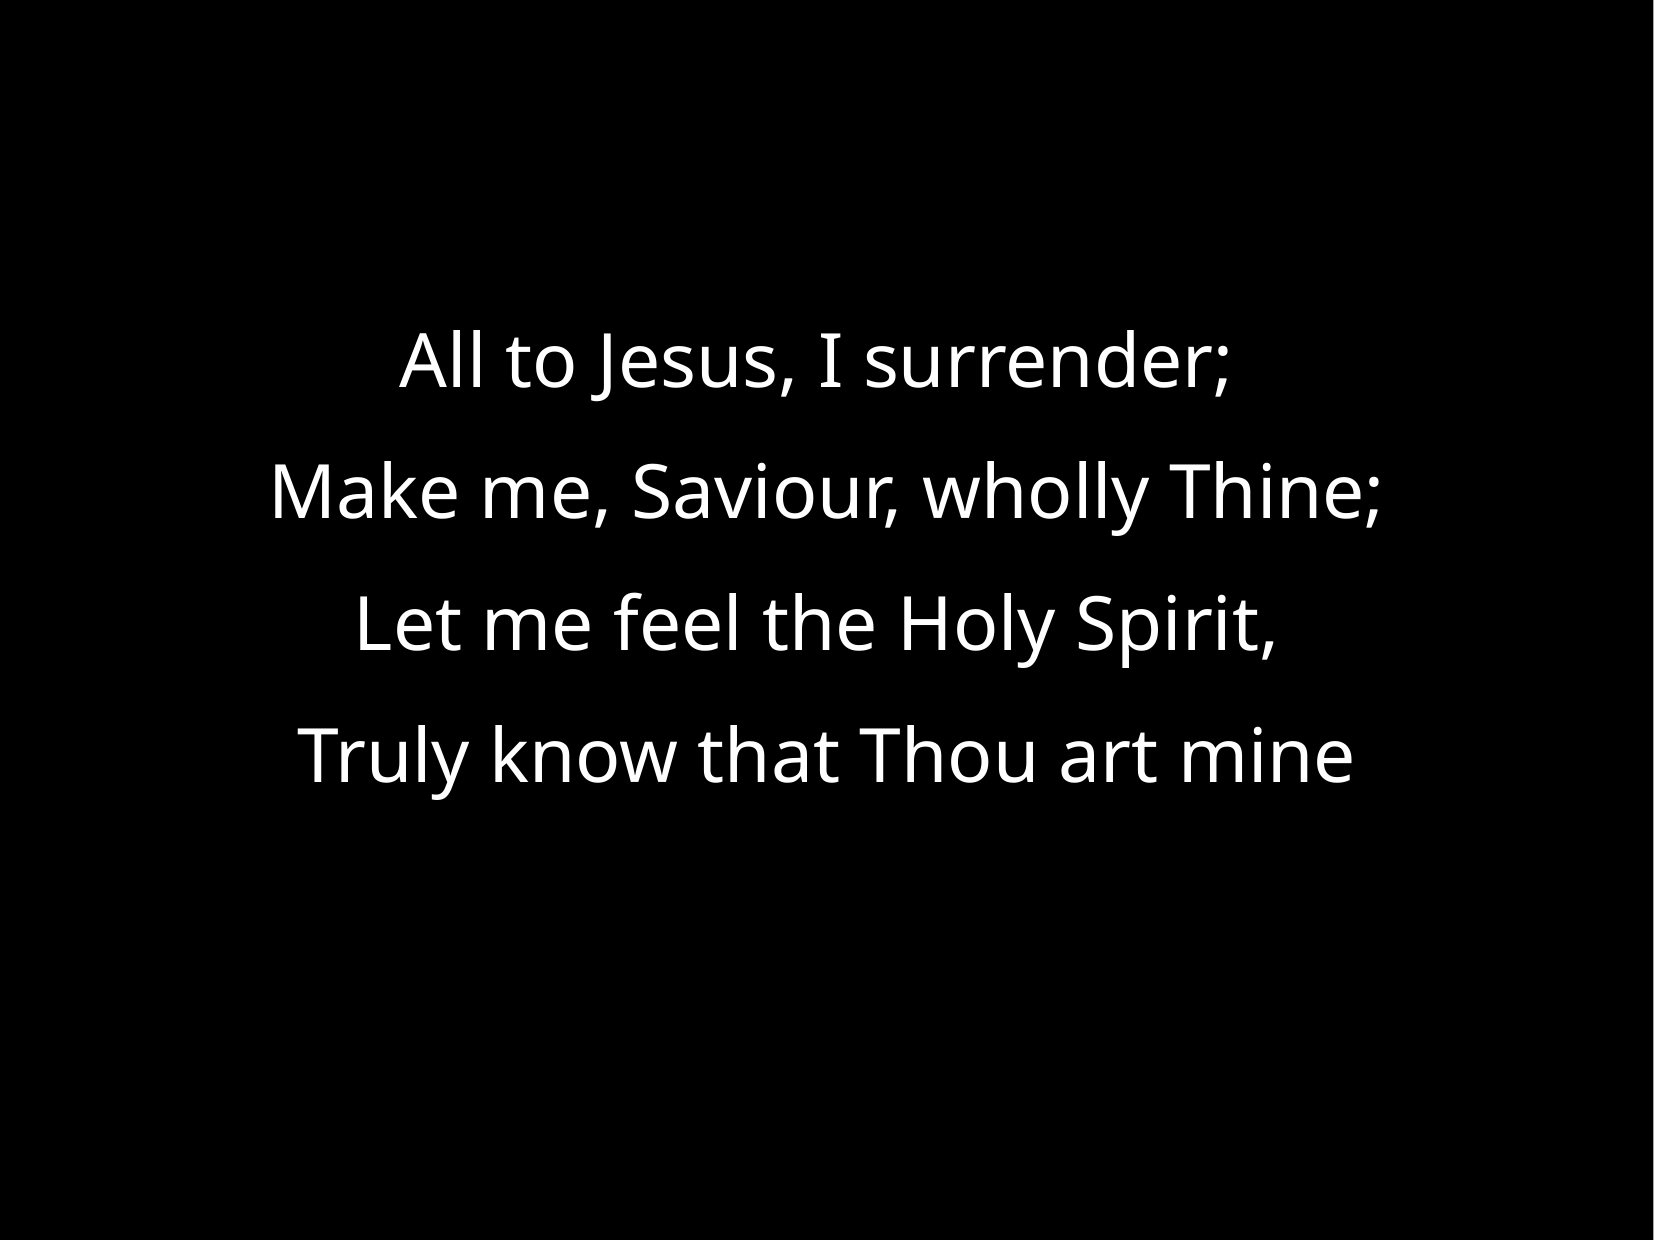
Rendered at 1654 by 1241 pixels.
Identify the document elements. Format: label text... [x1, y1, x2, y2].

list All to Jesus, I surrender; Make me, Saviour, wholly Thine; Let me feel the Holy Spirit, Truly know that Thou art mine [0, 307, 1654, 1229]
